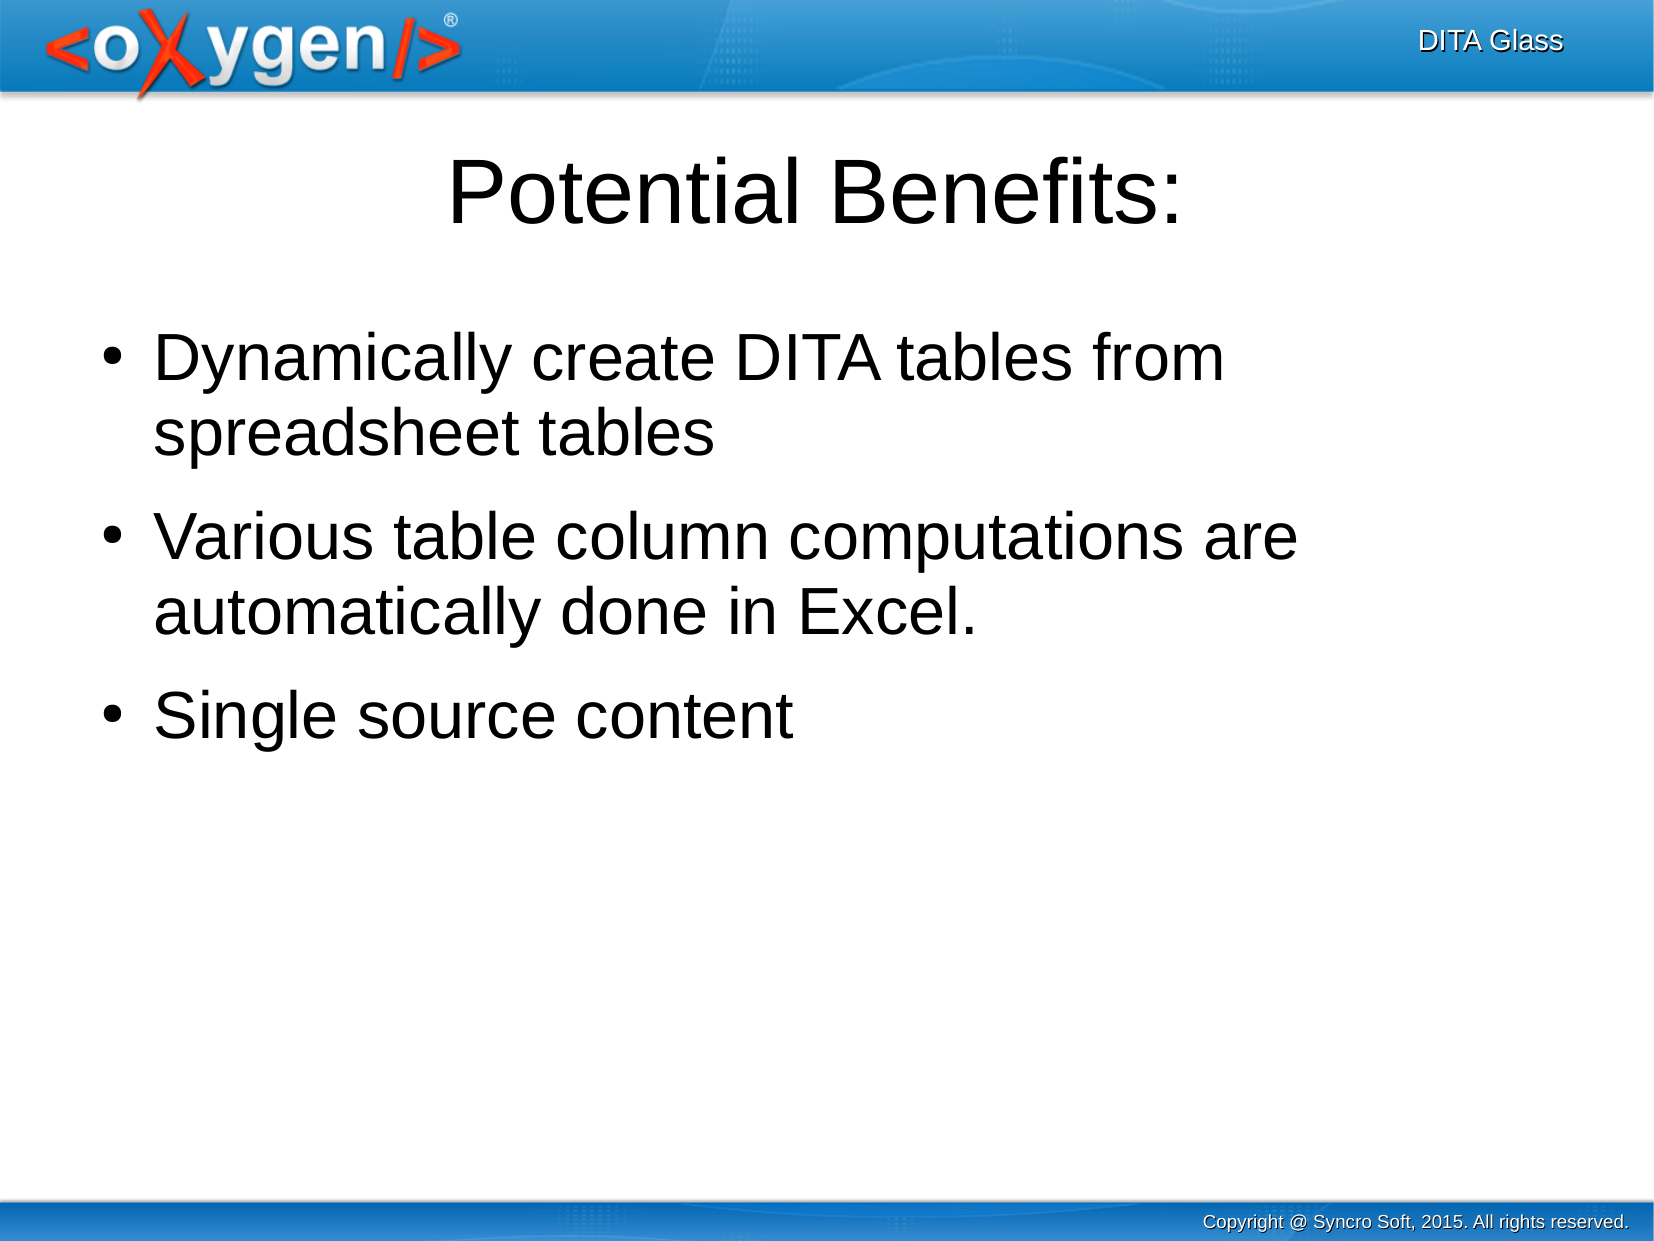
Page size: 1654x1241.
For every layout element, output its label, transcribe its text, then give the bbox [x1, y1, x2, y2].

picture [0, 0, 1654, 109]
list Dynamically create DITA tables from spreadsheet tables Various table column computations are automatically done in Excel. Single source content [82, 319, 1561, 1171]
title Potential Benefits: [82, 78, 1550, 304]
picture [0, 1195, 1654, 1241]
